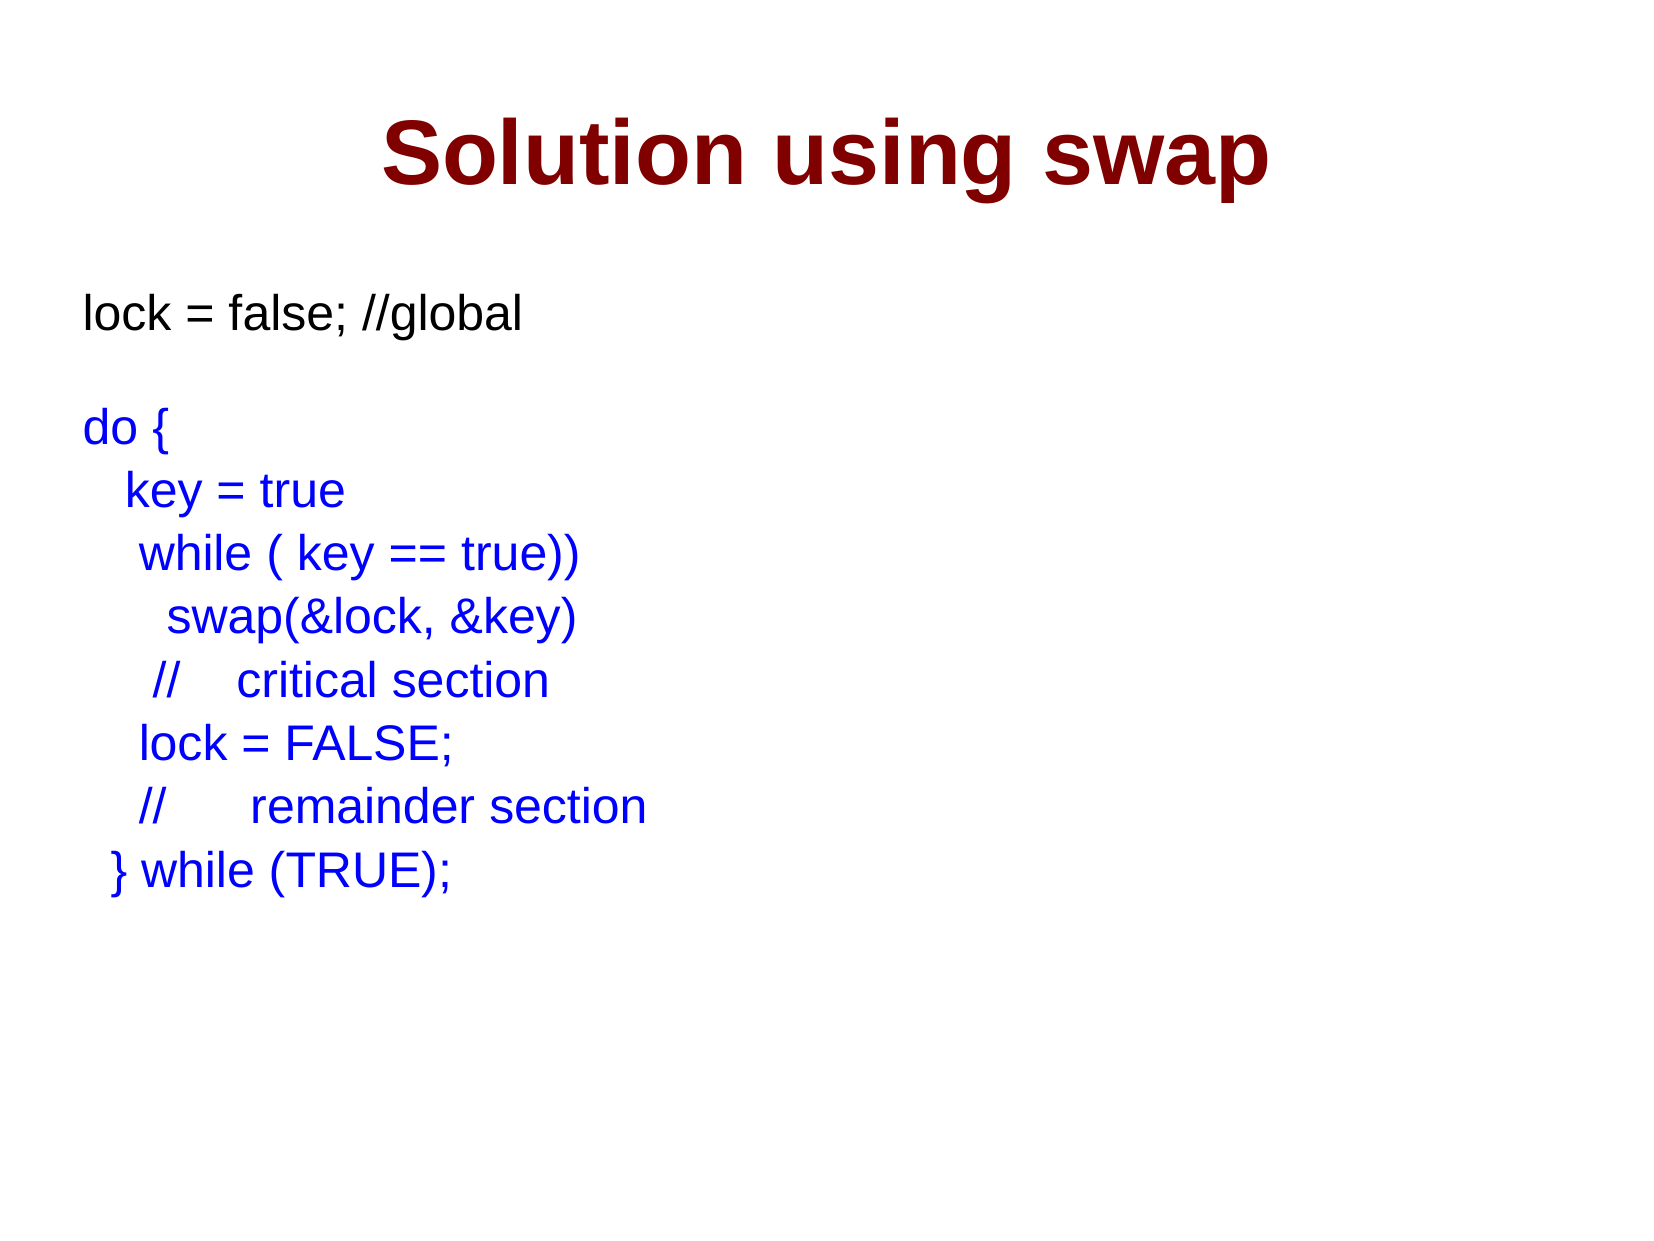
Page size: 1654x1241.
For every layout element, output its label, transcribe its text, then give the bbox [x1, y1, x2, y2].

title Solution using swap [82, 49, 1571, 257]
list lock = false; //global do { key = true while ( key == true)) swap(&lock, &key) // critical section lock = FALSE; // remainder section } while (TRUE); [82, 290, 1571, 1010]
